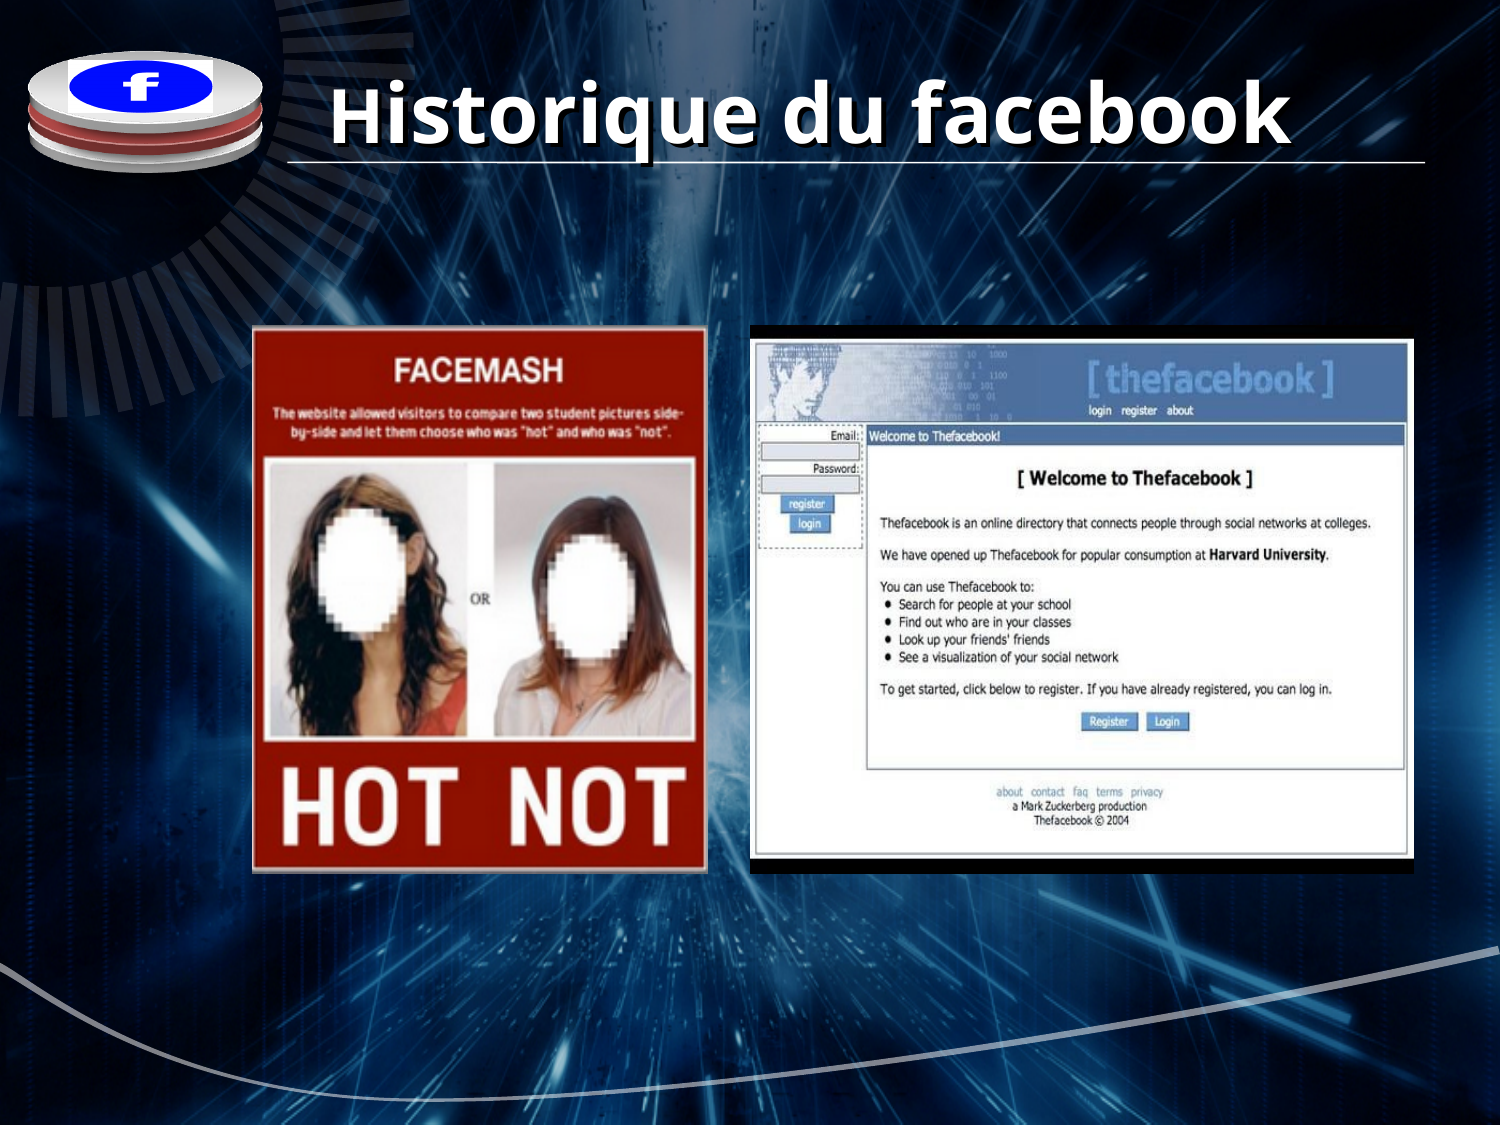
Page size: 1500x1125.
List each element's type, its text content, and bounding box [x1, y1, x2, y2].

picture [750, 325, 1414, 874]
picture [68, 60, 213, 113]
title Historique du facebook [312, 37, 1426, 183]
picture [252, 325, 708, 874]
